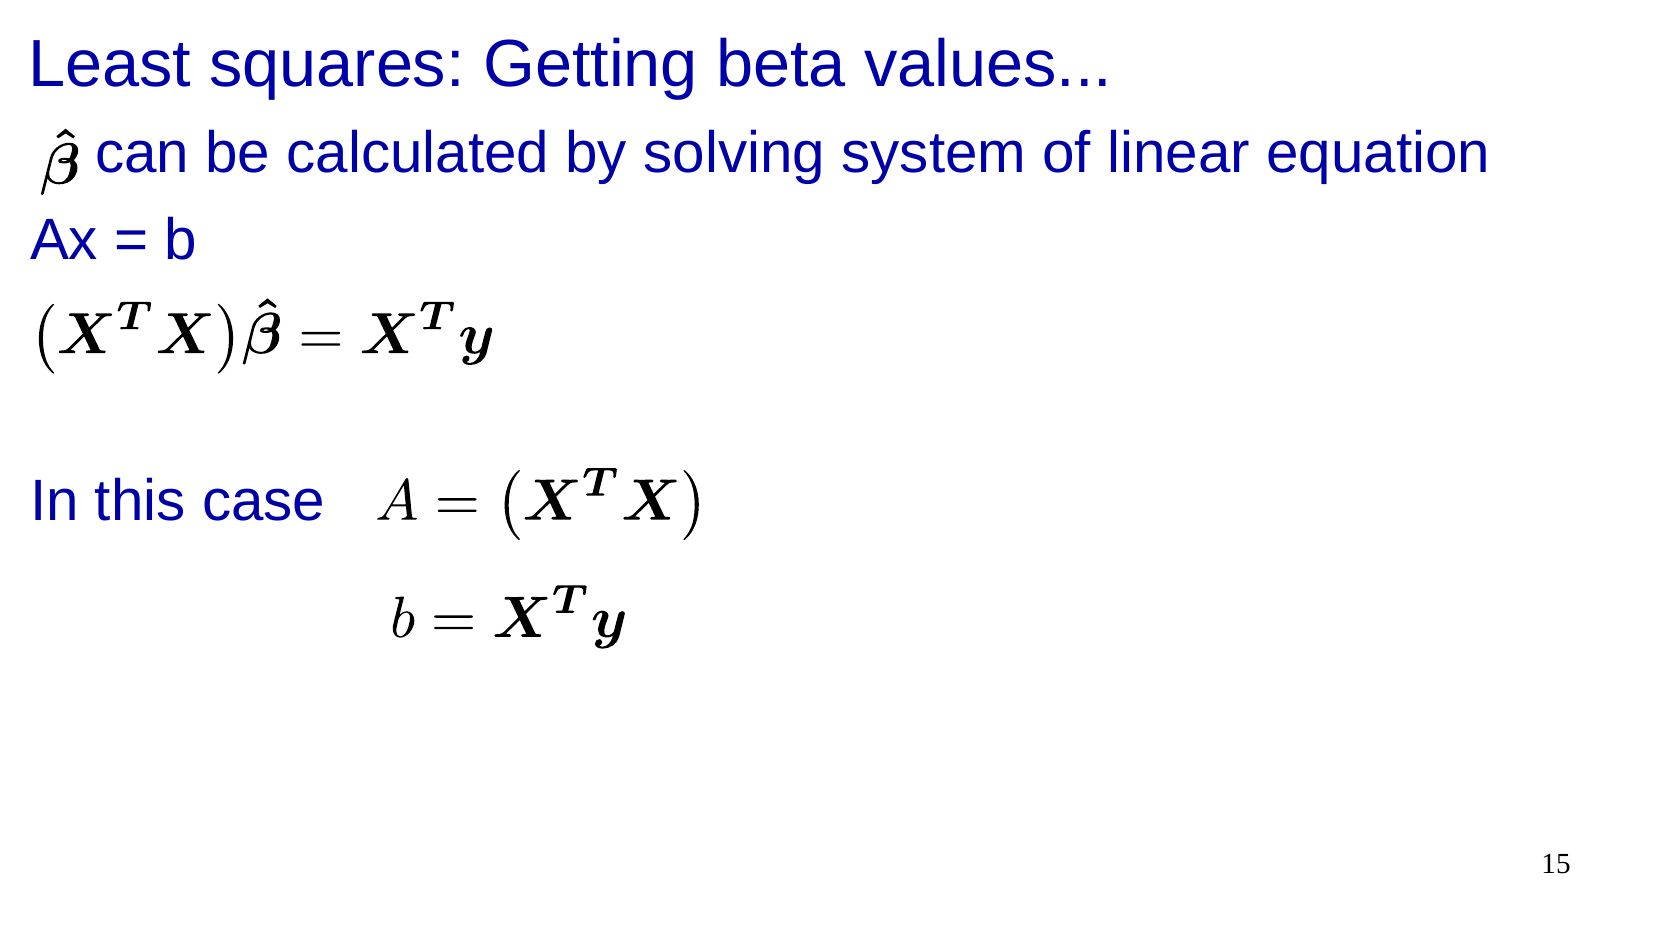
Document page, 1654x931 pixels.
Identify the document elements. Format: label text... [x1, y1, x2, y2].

text_box [390, 585, 628, 649]
text_box [39, 128, 83, 196]
text_box [375, 467, 708, 541]
text_box [30, 298, 495, 374]
title Least squares: Getting beta values... [28, 21, 1626, 106]
list can be calculated by solving system of linear equation Ax = b In this case [30, 120, 1645, 916]
